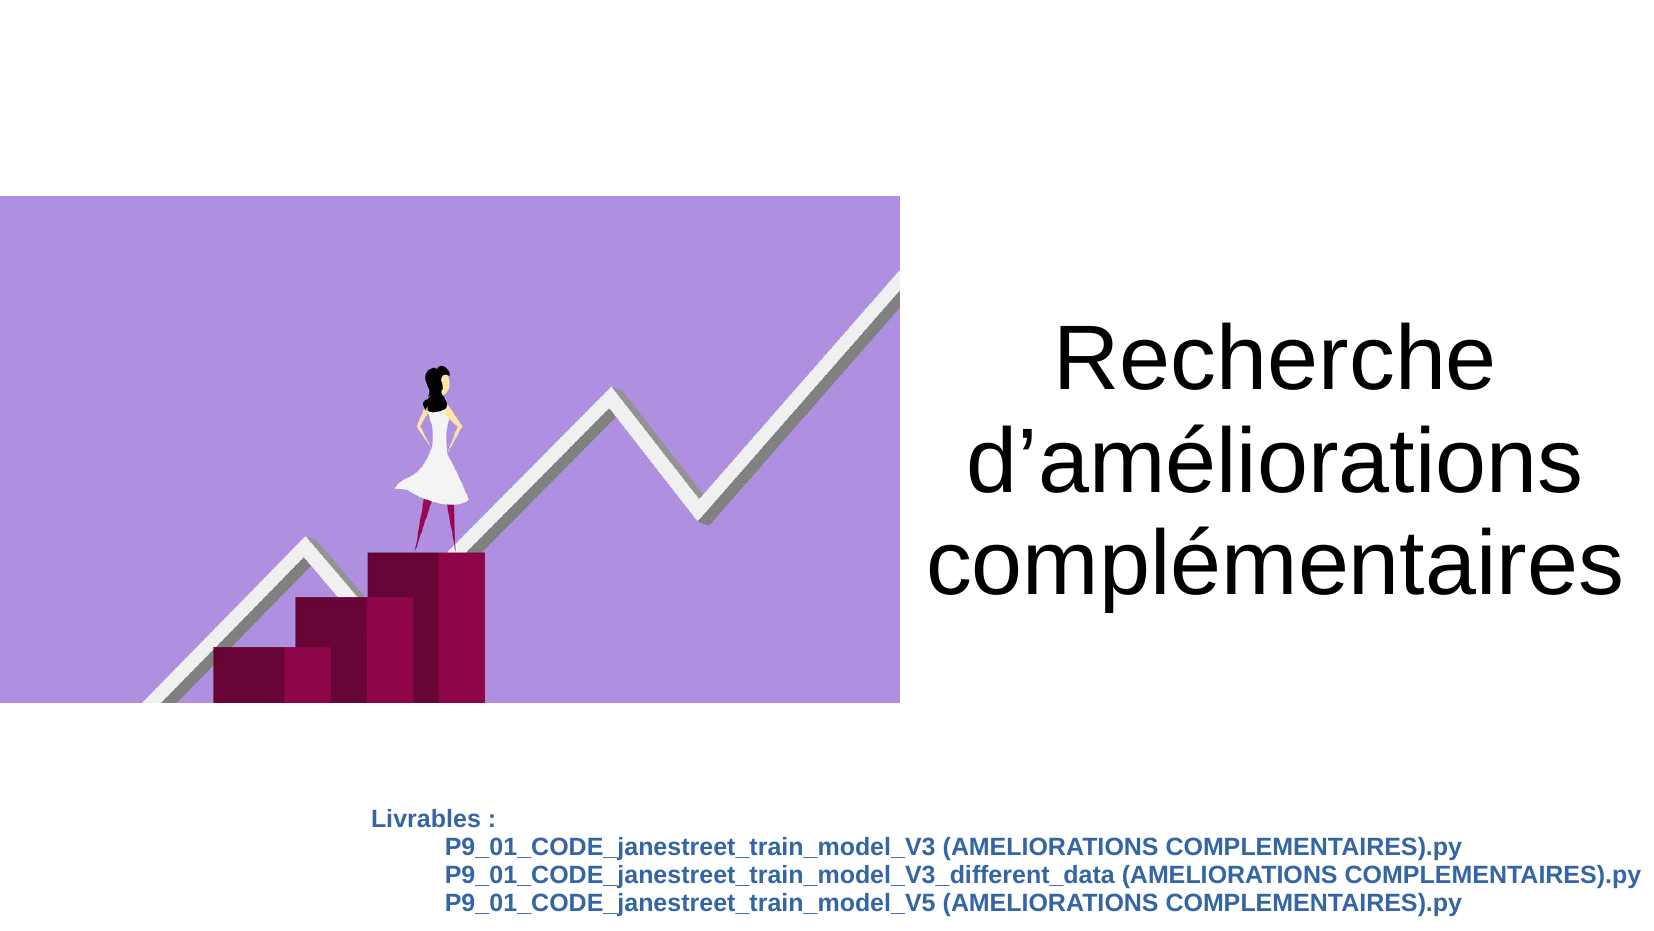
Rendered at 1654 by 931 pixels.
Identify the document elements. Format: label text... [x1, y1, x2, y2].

title Recherche d’améliorations complémentaires [921, 204, 1630, 717]
text_box Livrables : P9_01_CODE_janestreet_train_model_V3 (AMELIORATIONS COMPLEMENTAIRES).py P9_01_CODE_janestreet_train_model_V3_different_data (AMELIORATIONS COMPLEMENTAIRES).py P9_01_CODE_janestreet_train_model_V5 (AMELIORATIONS COMPLEMENTAIRES).py [356, 797, 1654, 925]
picture [0, 196, 900, 703]
